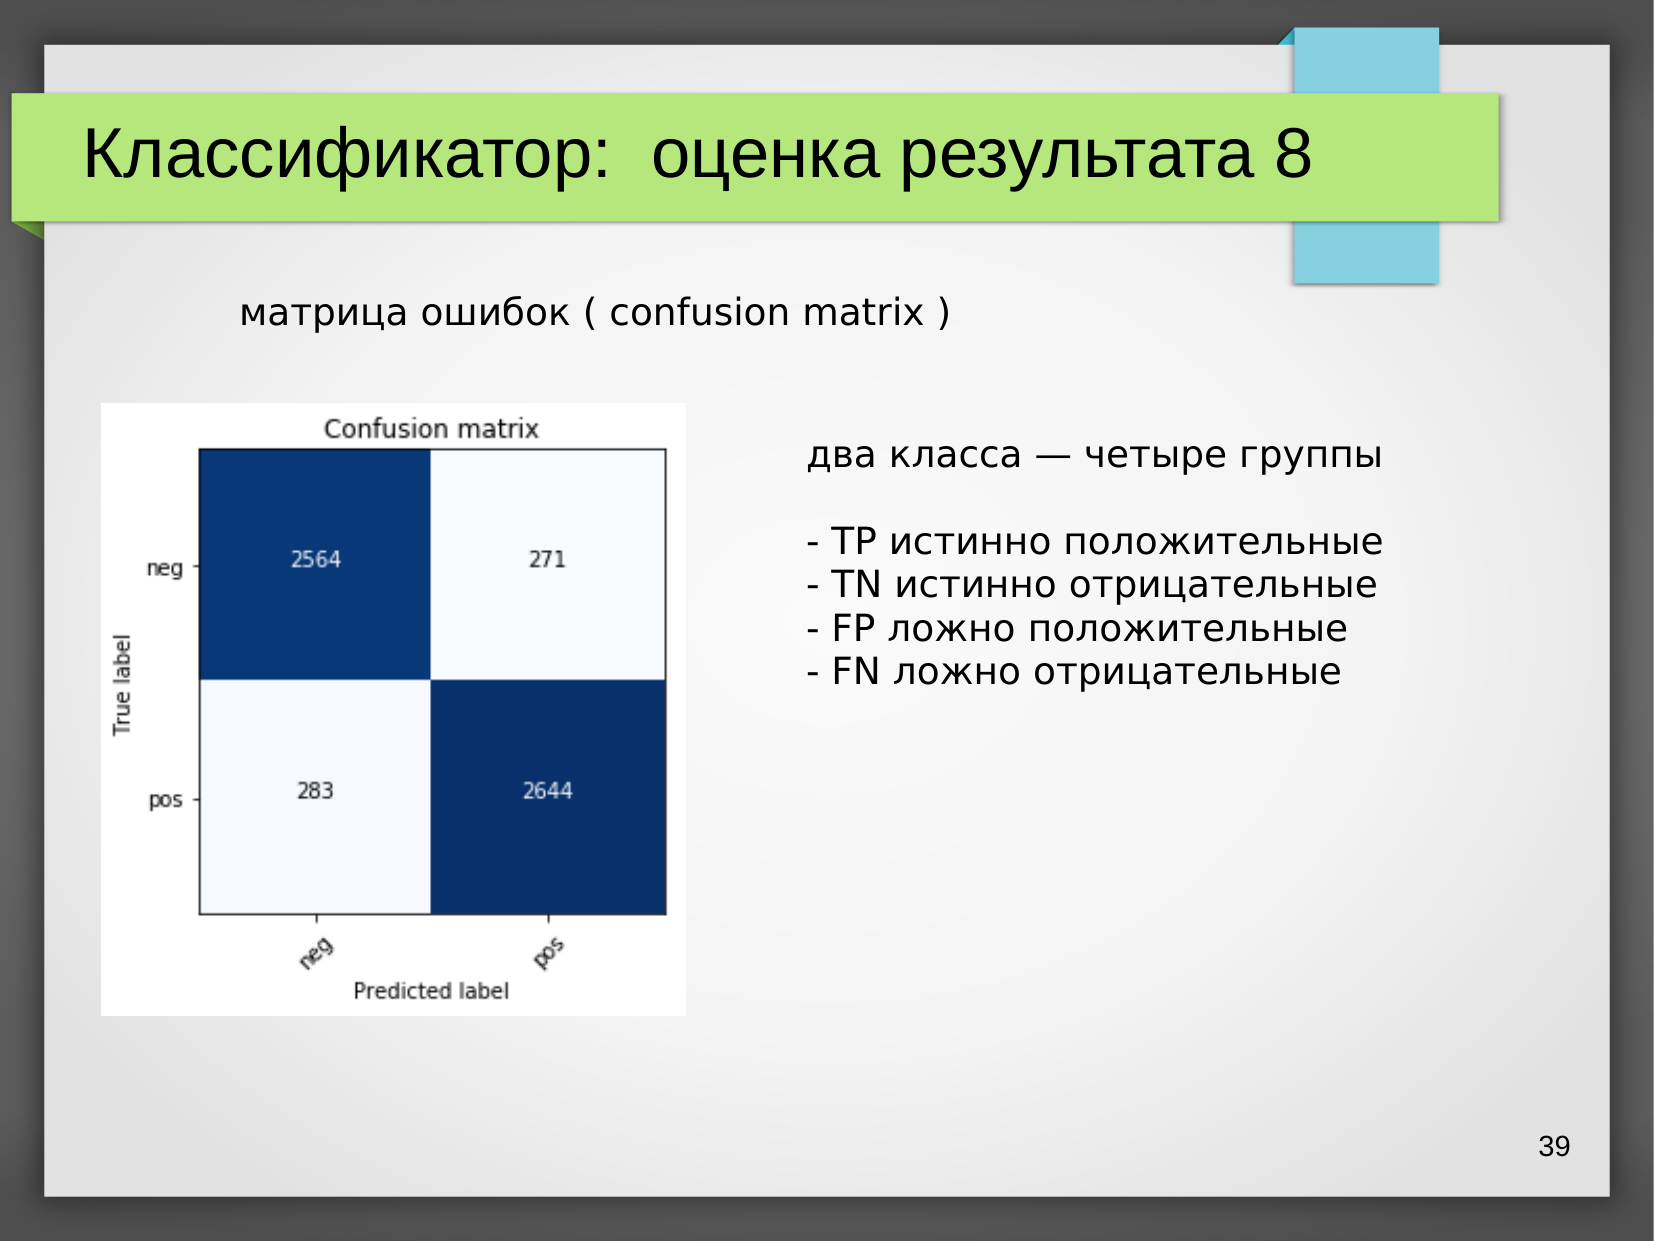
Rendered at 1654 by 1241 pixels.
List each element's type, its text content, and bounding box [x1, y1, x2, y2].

text_box два класса — четыре группы - TP истинно положительные - TN истинно отрицательные - FP ложно положительные - FN ложно отрицательные [791, 425, 1501, 922]
title Классификатор: оценка результата 8 [82, 49, 1571, 257]
picture [0, 0, 1654, 1241]
text_box матрица ошибок ( confusion matrix ) [224, 283, 969, 342]
